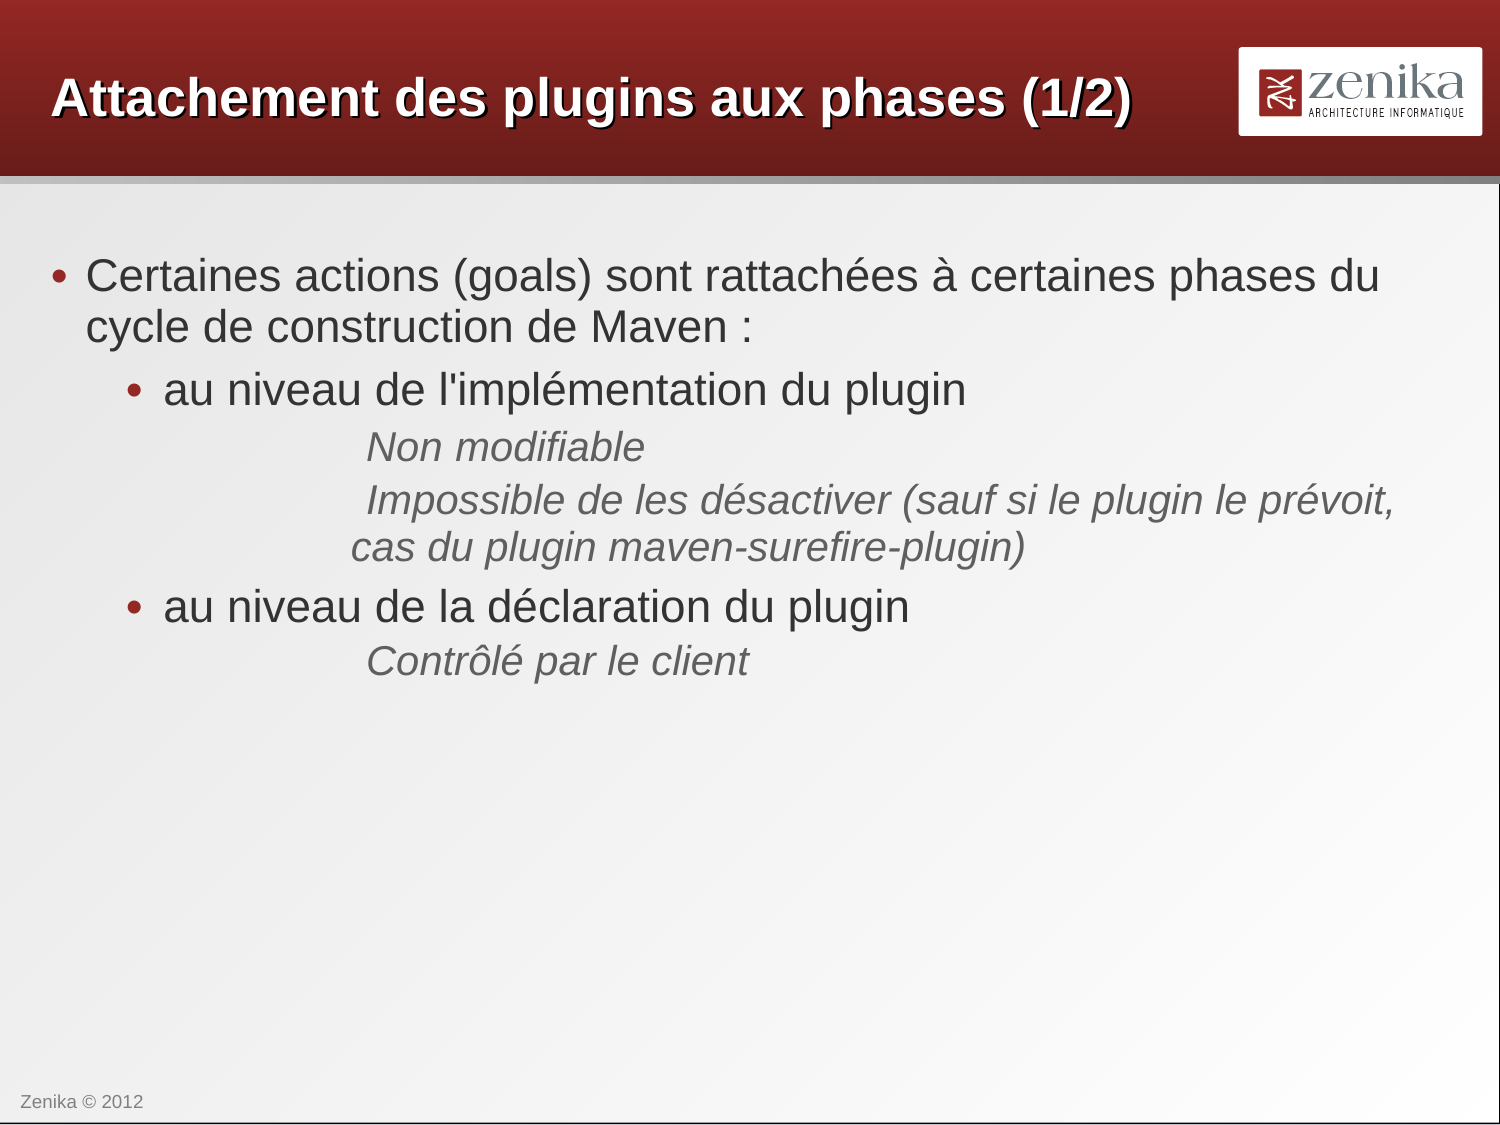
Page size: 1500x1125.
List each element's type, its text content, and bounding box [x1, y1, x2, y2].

list Certaines actions (goals) sont rattachées à certaines phases du cycle de construction de Maven : au niveau de l'implémentation du plugin Non modifiable Impossible de les désactiver (sauf si le plugin le prévoit, cas du plugin maven-surefire-plugin) au niveau de la déclaration du plugin Contrôlé par le client [50, 249, 1435, 1079]
title Attachement des plugins aux phases (1/2) [50, 15, 1206, 180]
picture [1257, 58, 1464, 125]
